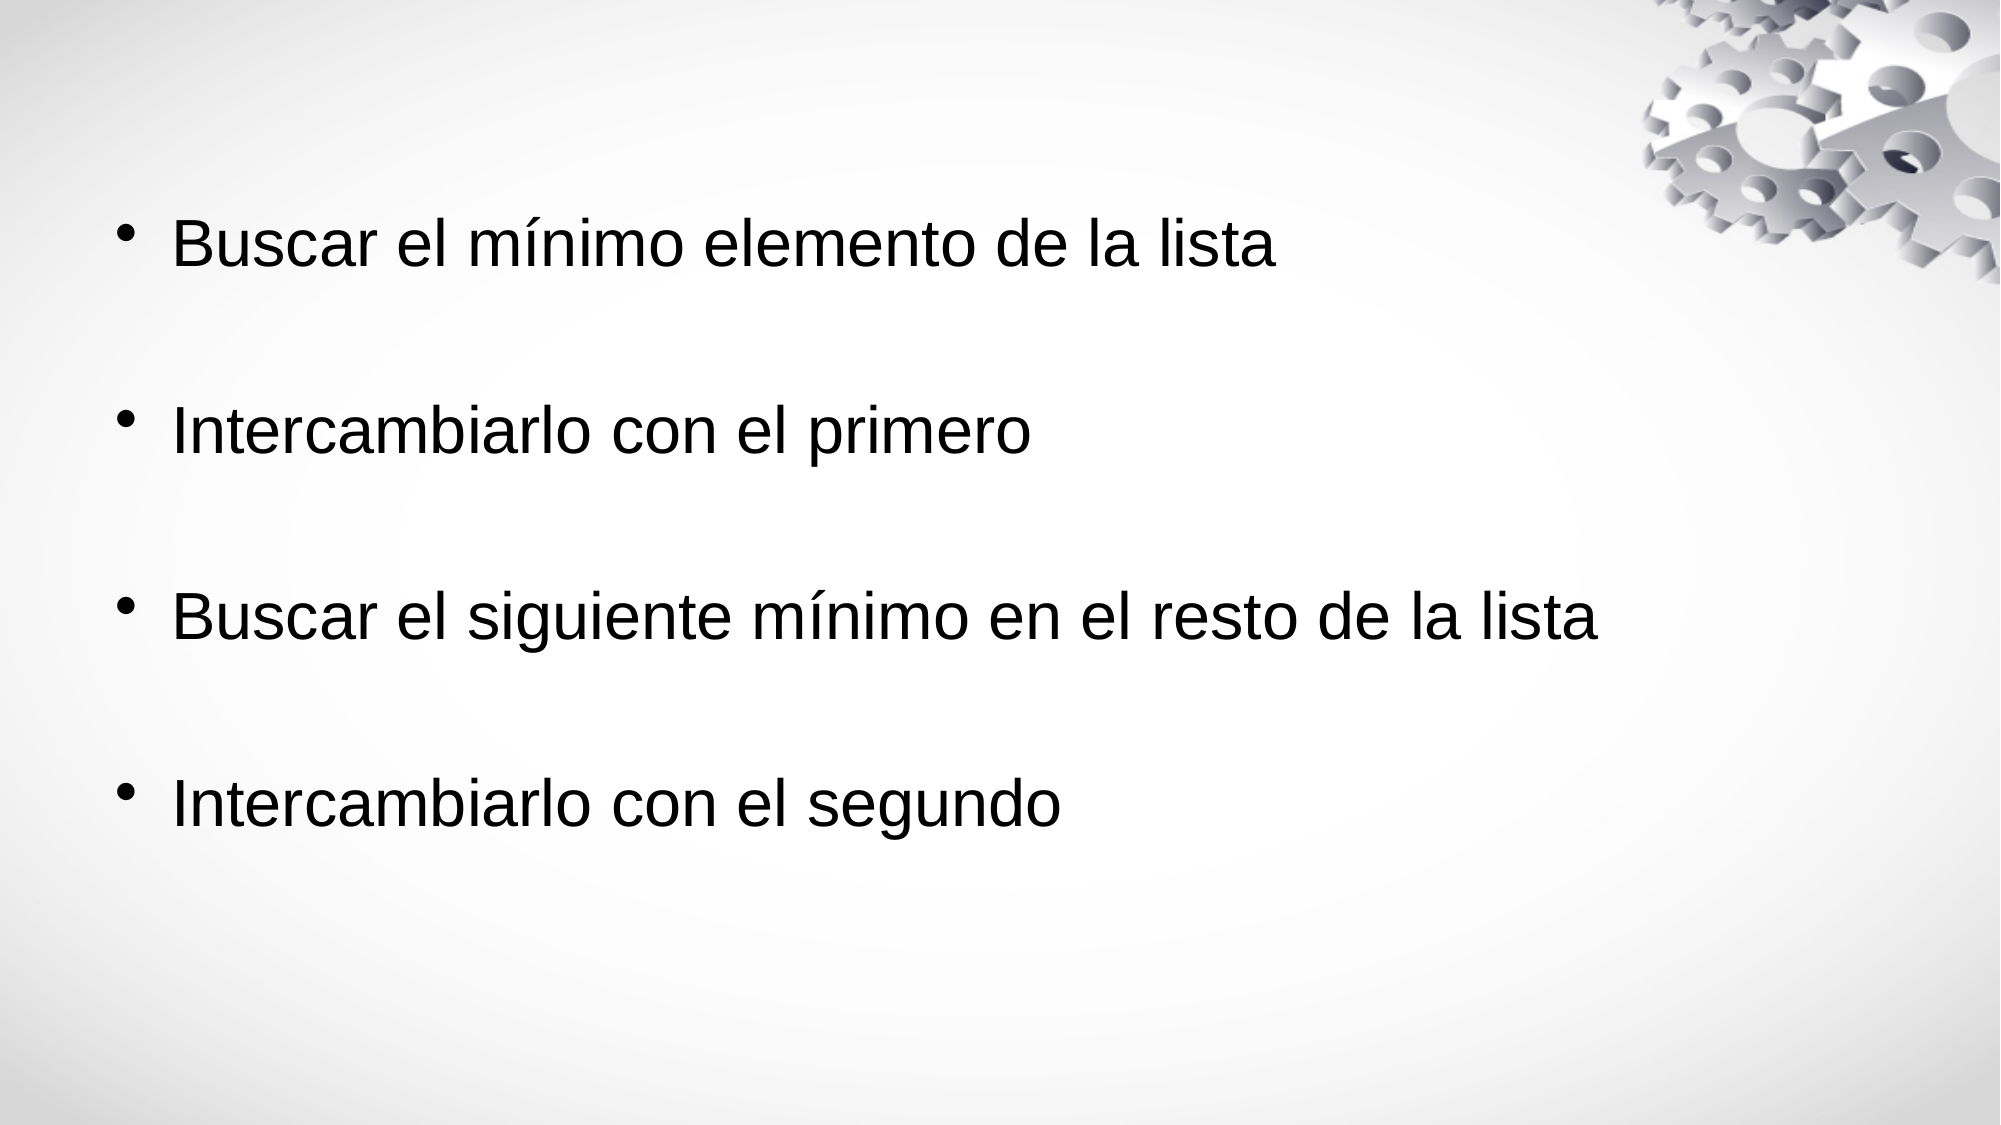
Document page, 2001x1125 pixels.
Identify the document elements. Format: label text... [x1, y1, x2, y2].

picture [0, 0, 2000, 1125]
list Buscar el mínimo elemento de la lista Intercambiarlo con el primero Buscar el siguiente mínimo en el resto de la lista Intercambiarlo con el segundo [99, 192, 1900, 1006]
